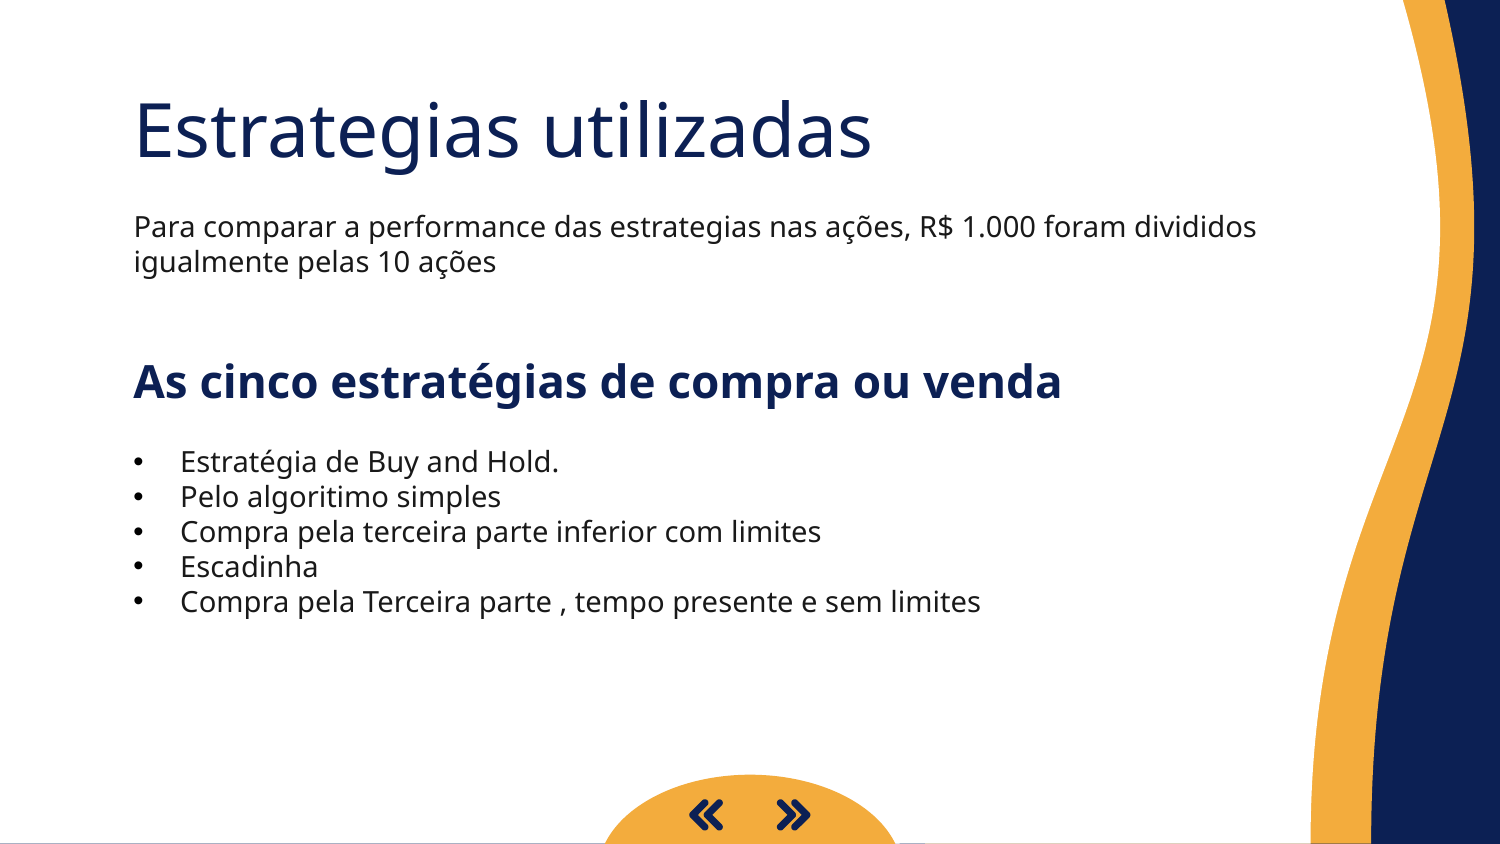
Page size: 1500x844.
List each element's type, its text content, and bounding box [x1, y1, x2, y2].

text_box [604, 774, 896, 844]
text_box Estratégia de Buy and Hold.​​ Pelo algoritimo simples ​​ Compra pela terceira parte inferior com limites​​ Escadinha ​​ Compra pela Terceira parte , tempo presente e sem limites​ [118, 435, 1234, 626]
title Estrategias utilizadas [118, 87, 1382, 167]
text_box Para comparar a performance das estrategias nas ações, R$ 1.000 foram divididos igualmente pelas 10 ações [118, 193, 1382, 308]
text_box ​As cinco estratégias de compra ou venda​ [118, 345, 1240, 416]
